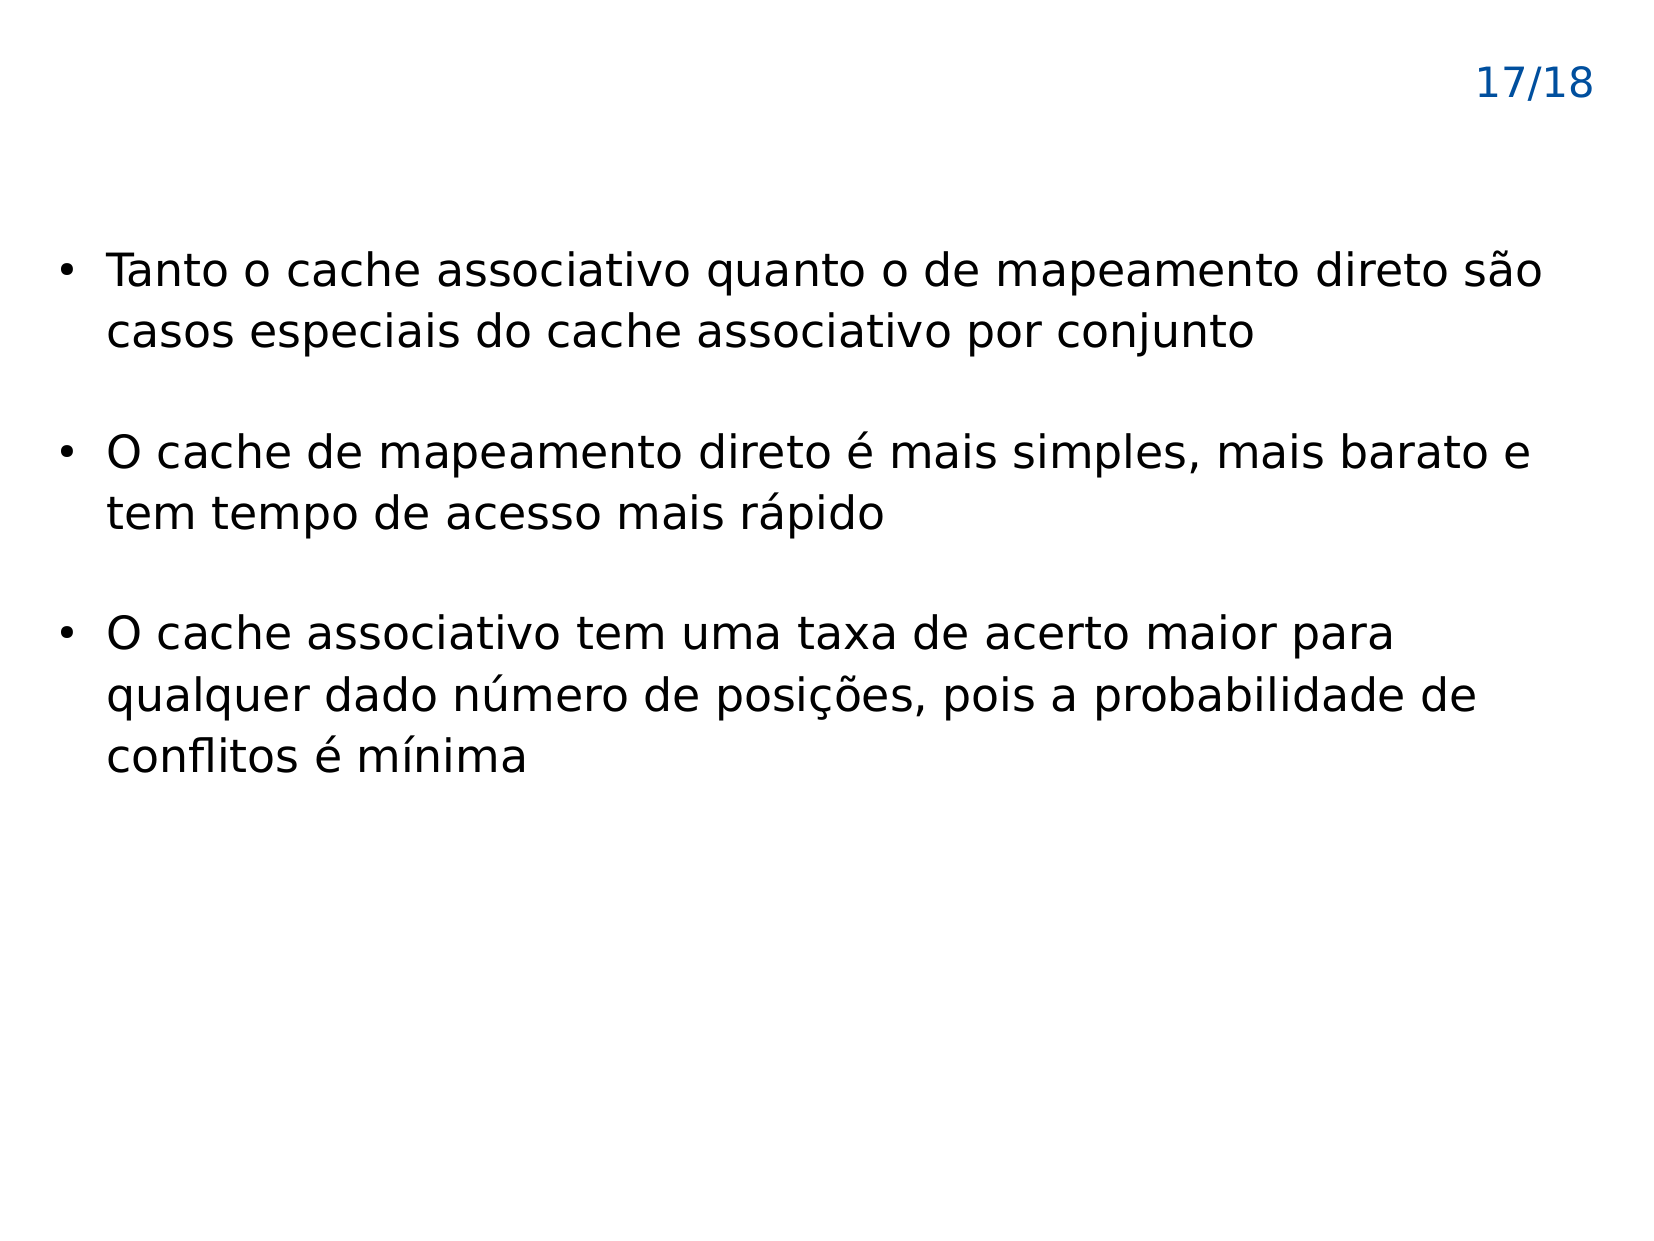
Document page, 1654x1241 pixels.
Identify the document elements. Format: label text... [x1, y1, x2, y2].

list Tanto o cache associativo quanto o de mapeamento direto são casos especiais do cache associativo por conjunto O cache de mapeamento direto é mais simples, mais barato e tem tempo de acesso mais rápido O cache associativo tem uma taxa de acerto maior para qualquer dado número de posições, pois a probabilidade de conflitos é mínima [59, 236, 1595, 1211]
